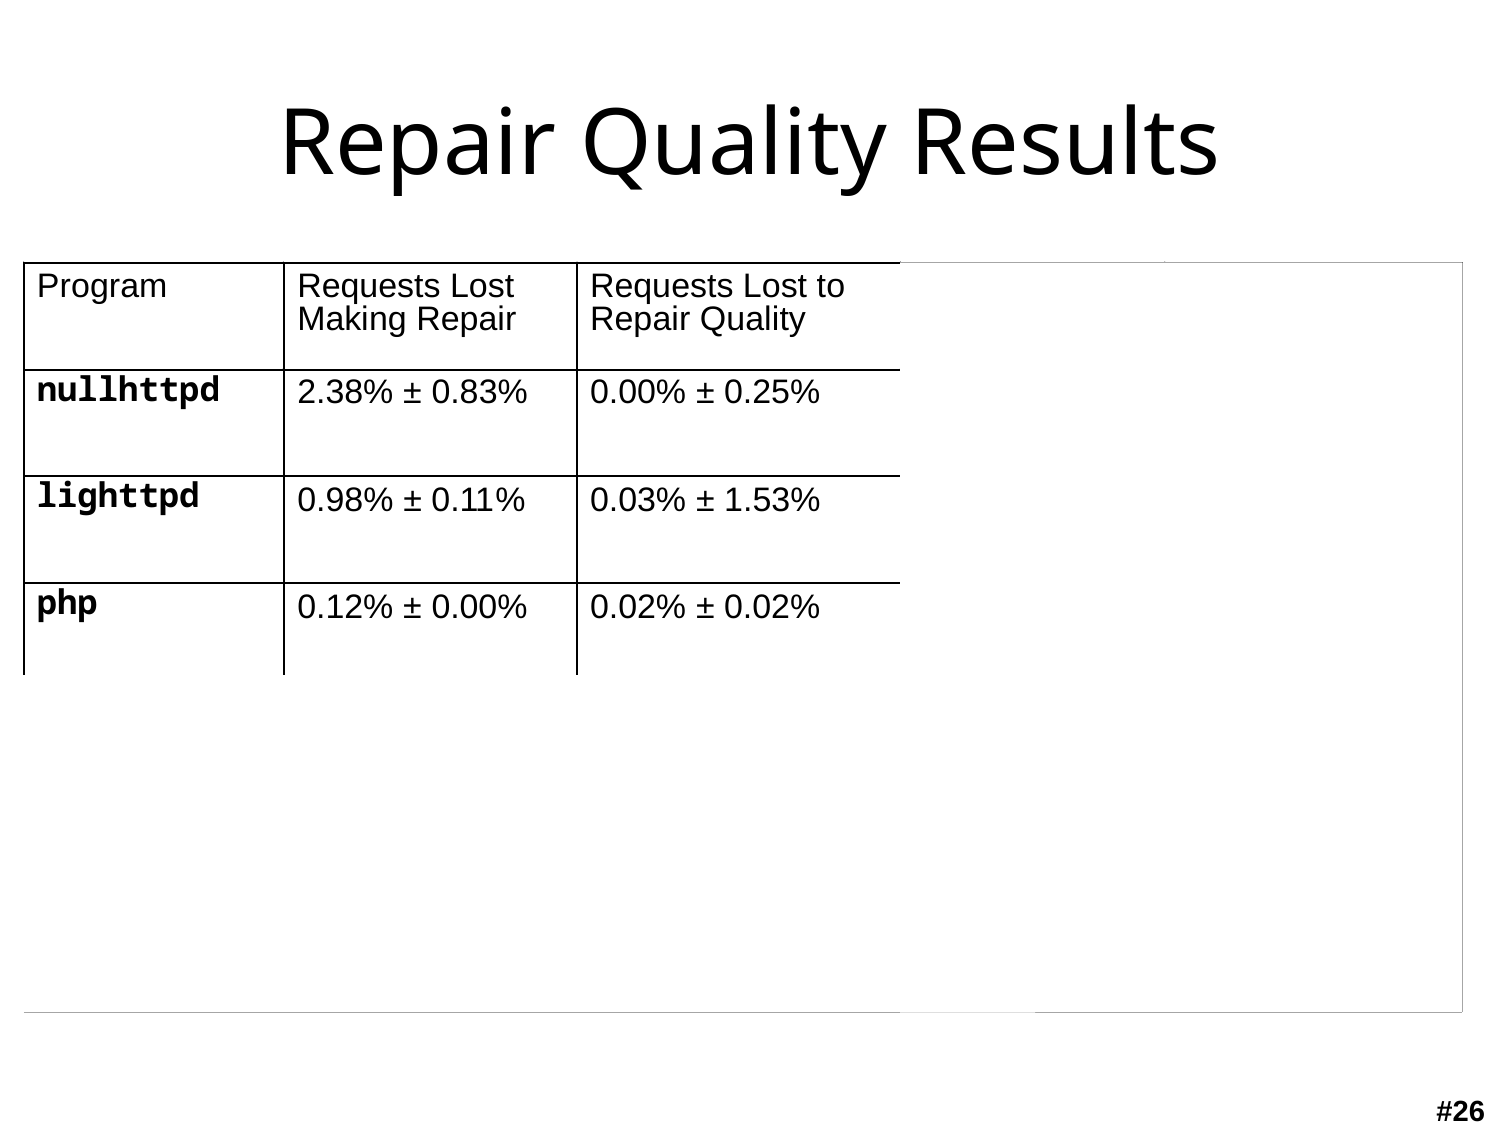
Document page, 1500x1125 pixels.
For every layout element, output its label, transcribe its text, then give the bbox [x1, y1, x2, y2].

picture [22, 261, 1463, 675]
text_box [22, 262, 1463, 1013]
title Repair Quality Results [24, 45, 1476, 233]
